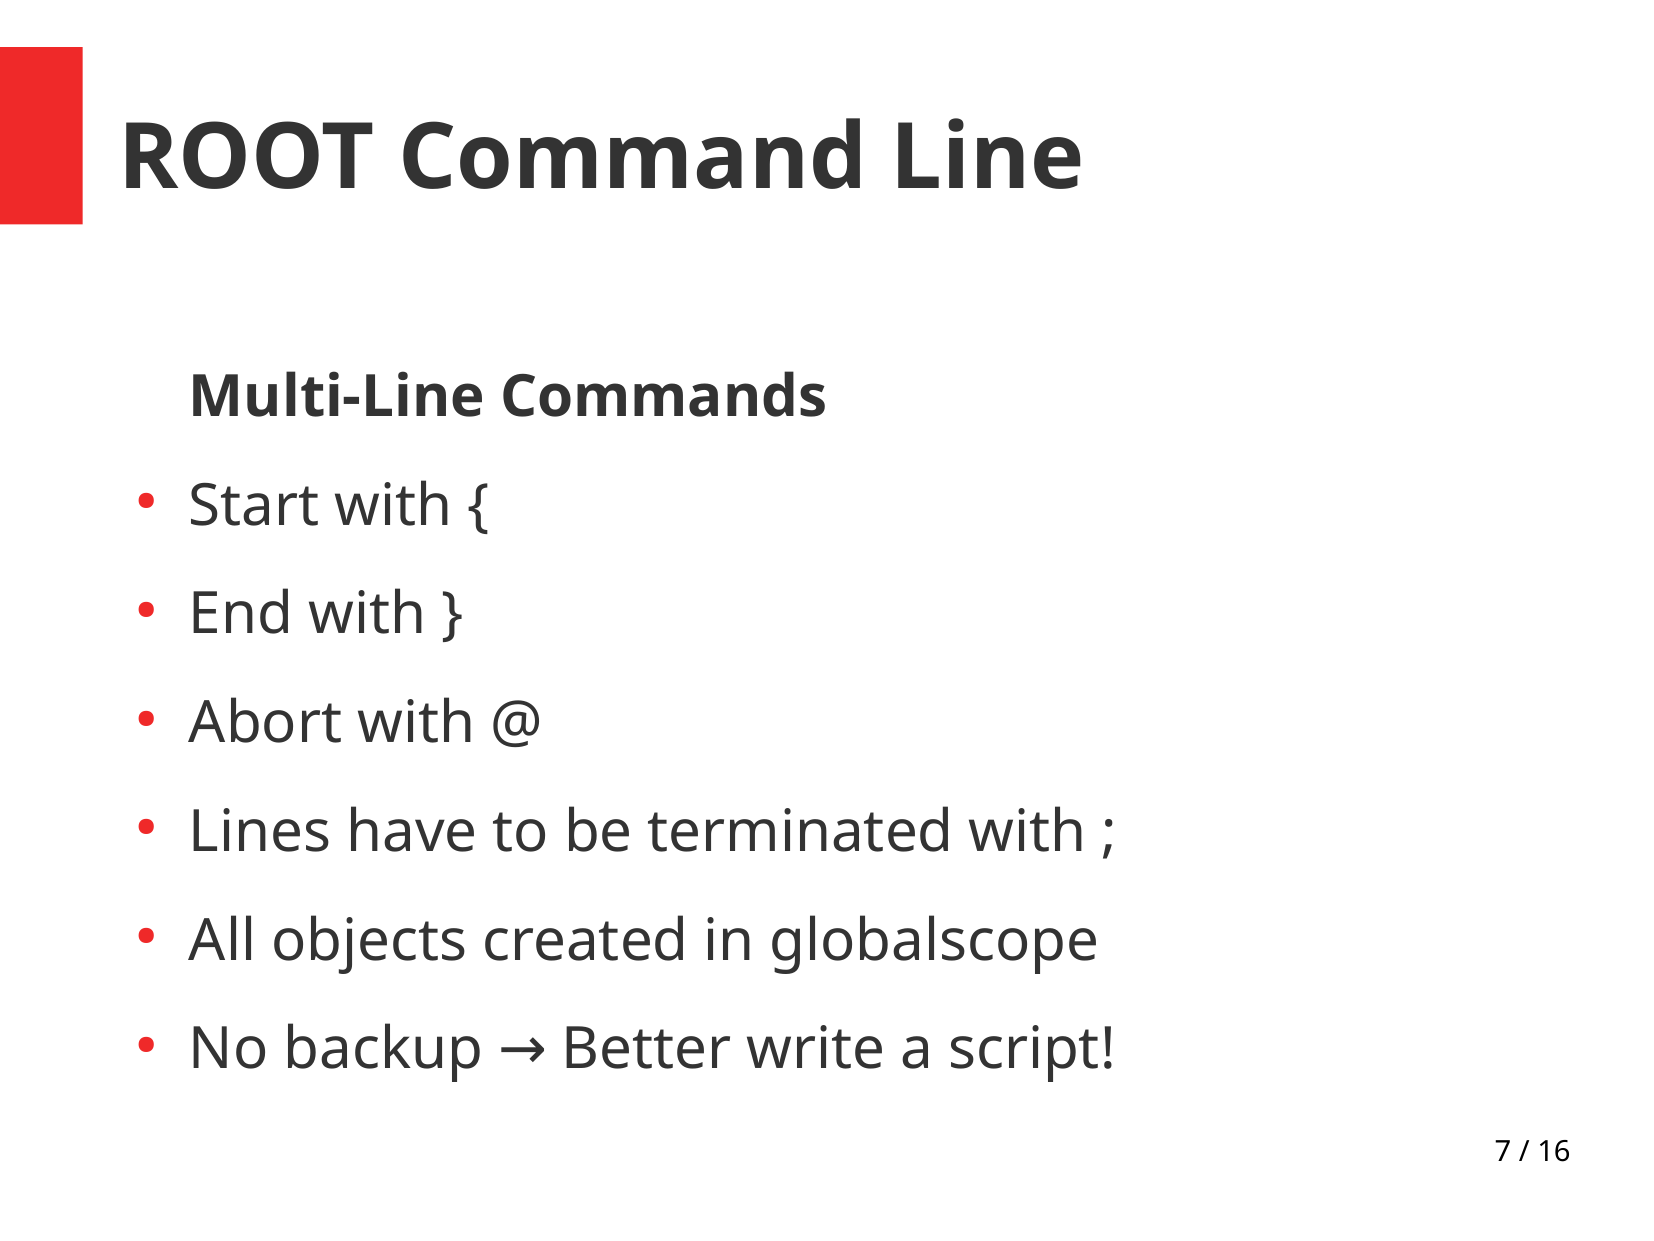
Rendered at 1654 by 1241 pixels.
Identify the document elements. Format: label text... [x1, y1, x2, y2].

title ROOT Command Line [118, 49, 1571, 257]
list Multi-Line Commands Start with { End with } Abort with @ Lines have to be terminated with ; All objects created in globalscope No backup → Better write a script! [118, 354, 1536, 1074]
